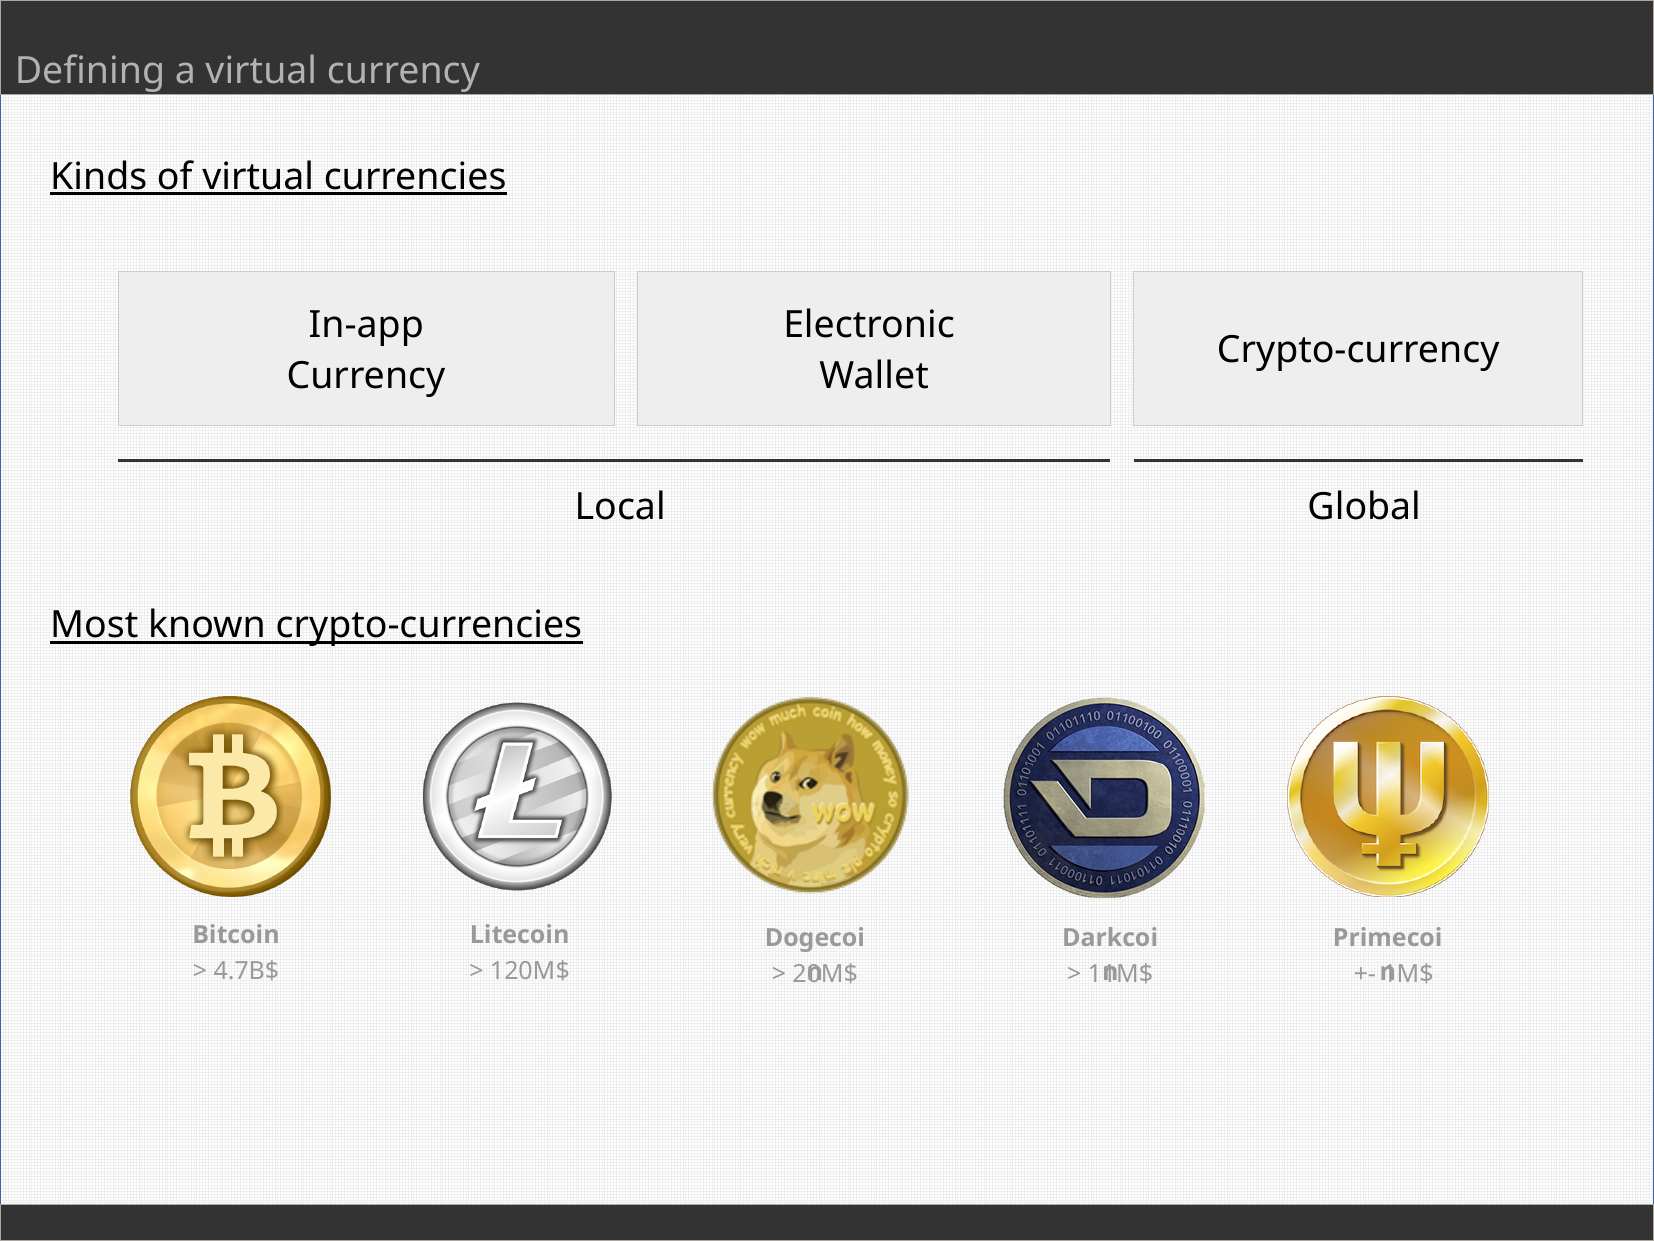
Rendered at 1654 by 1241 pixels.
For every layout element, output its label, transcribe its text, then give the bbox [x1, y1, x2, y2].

text_box > 4.7B$ [177, 944, 296, 990]
text_box Most known crypto-currencies [35, 590, 603, 650]
text_box Crypto-currency [1133, 271, 1583, 426]
text_box > 20M$ [744, 948, 886, 993]
text_box Darkcoin [1039, 912, 1182, 948]
text_box +- 1M$ [1322, 948, 1465, 993]
picture [130, 696, 331, 898]
text_box Primecoin [1311, 912, 1465, 957]
picture [1287, 696, 1489, 898]
picture [1003, 697, 1205, 898]
text_box > 120M$ [448, 944, 591, 990]
text_box [0, 0, 1654, 1241]
text_box Bitcoin [177, 909, 296, 944]
text_box Local [401, 472, 839, 532]
text_box > 11M$ [1039, 948, 1182, 993]
text_box Defining a virtual currency [0, 35, 650, 95]
text_box Kinds of virtual currencies [35, 141, 556, 201]
picture [413, 697, 615, 898]
text_box In-app Currency [118, 271, 615, 426]
text_box Global [1145, 472, 1583, 532]
text_box Electronic Wallet [637, 271, 1111, 426]
picture [709, 696, 910, 897]
text_box Dogecoin [744, 912, 886, 948]
text_box Litecoin [448, 909, 591, 944]
